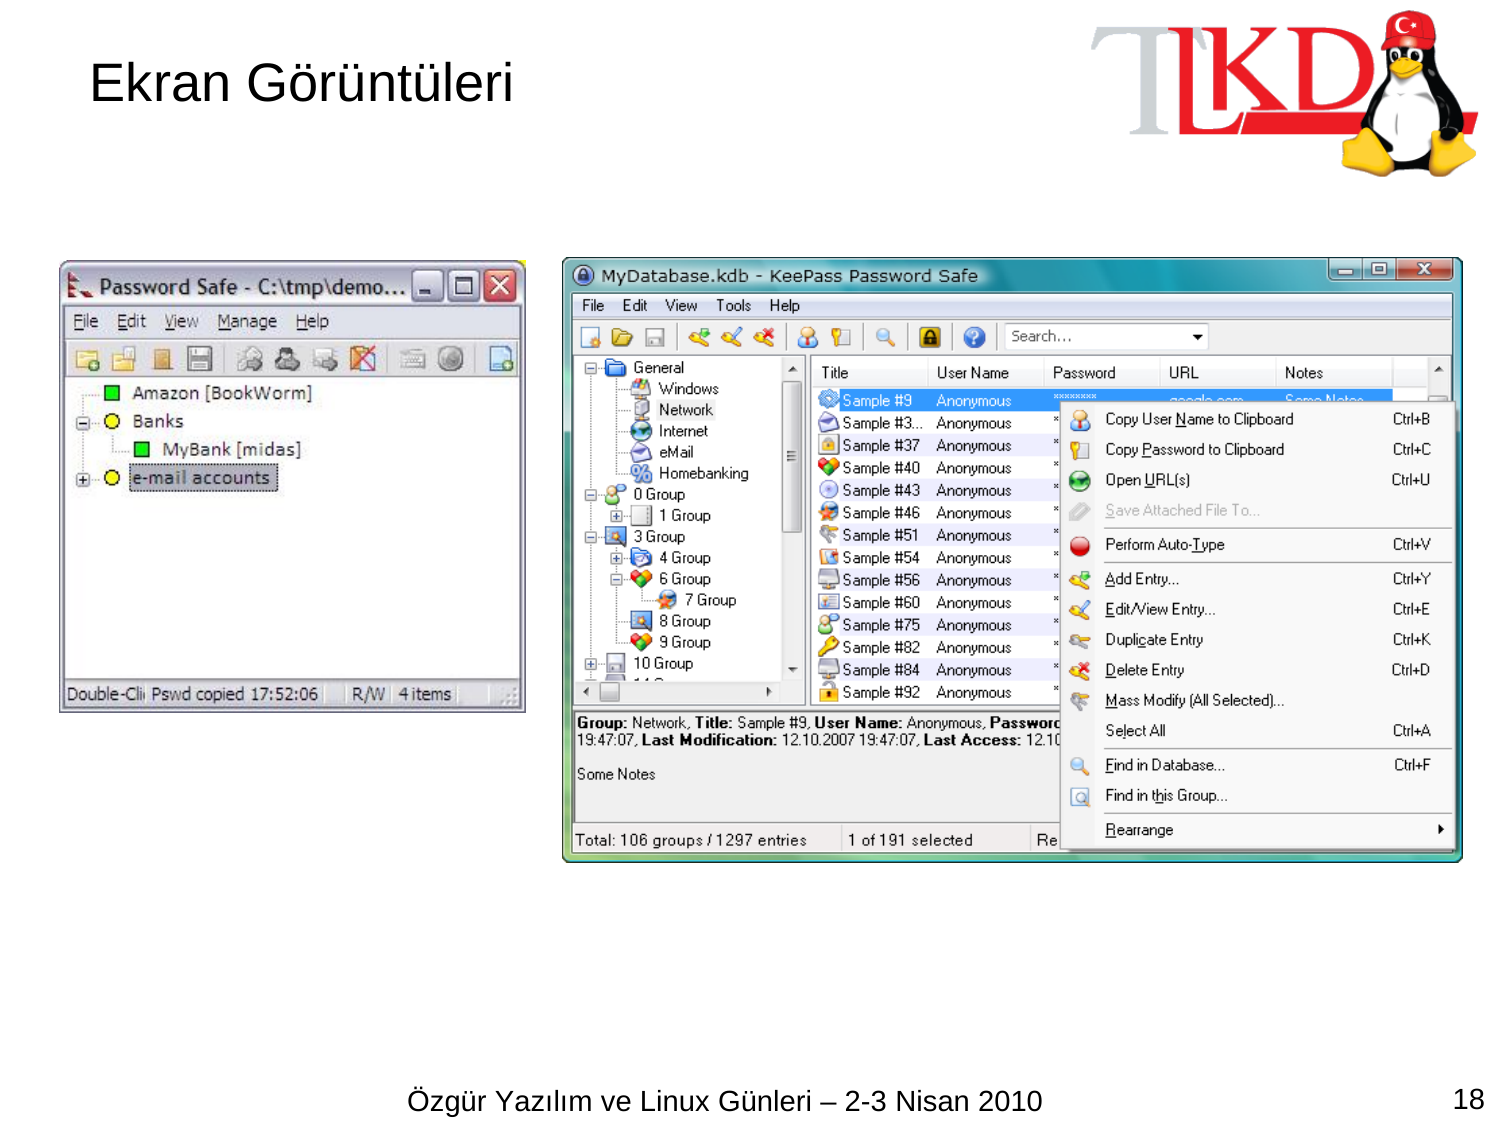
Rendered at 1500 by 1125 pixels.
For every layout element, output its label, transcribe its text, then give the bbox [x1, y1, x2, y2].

picture [562, 257, 1463, 863]
picture [59, 260, 526, 713]
title Ekran Görüntüleri [75, 45, 1070, 151]
picture [1087, 0, 1491, 188]
